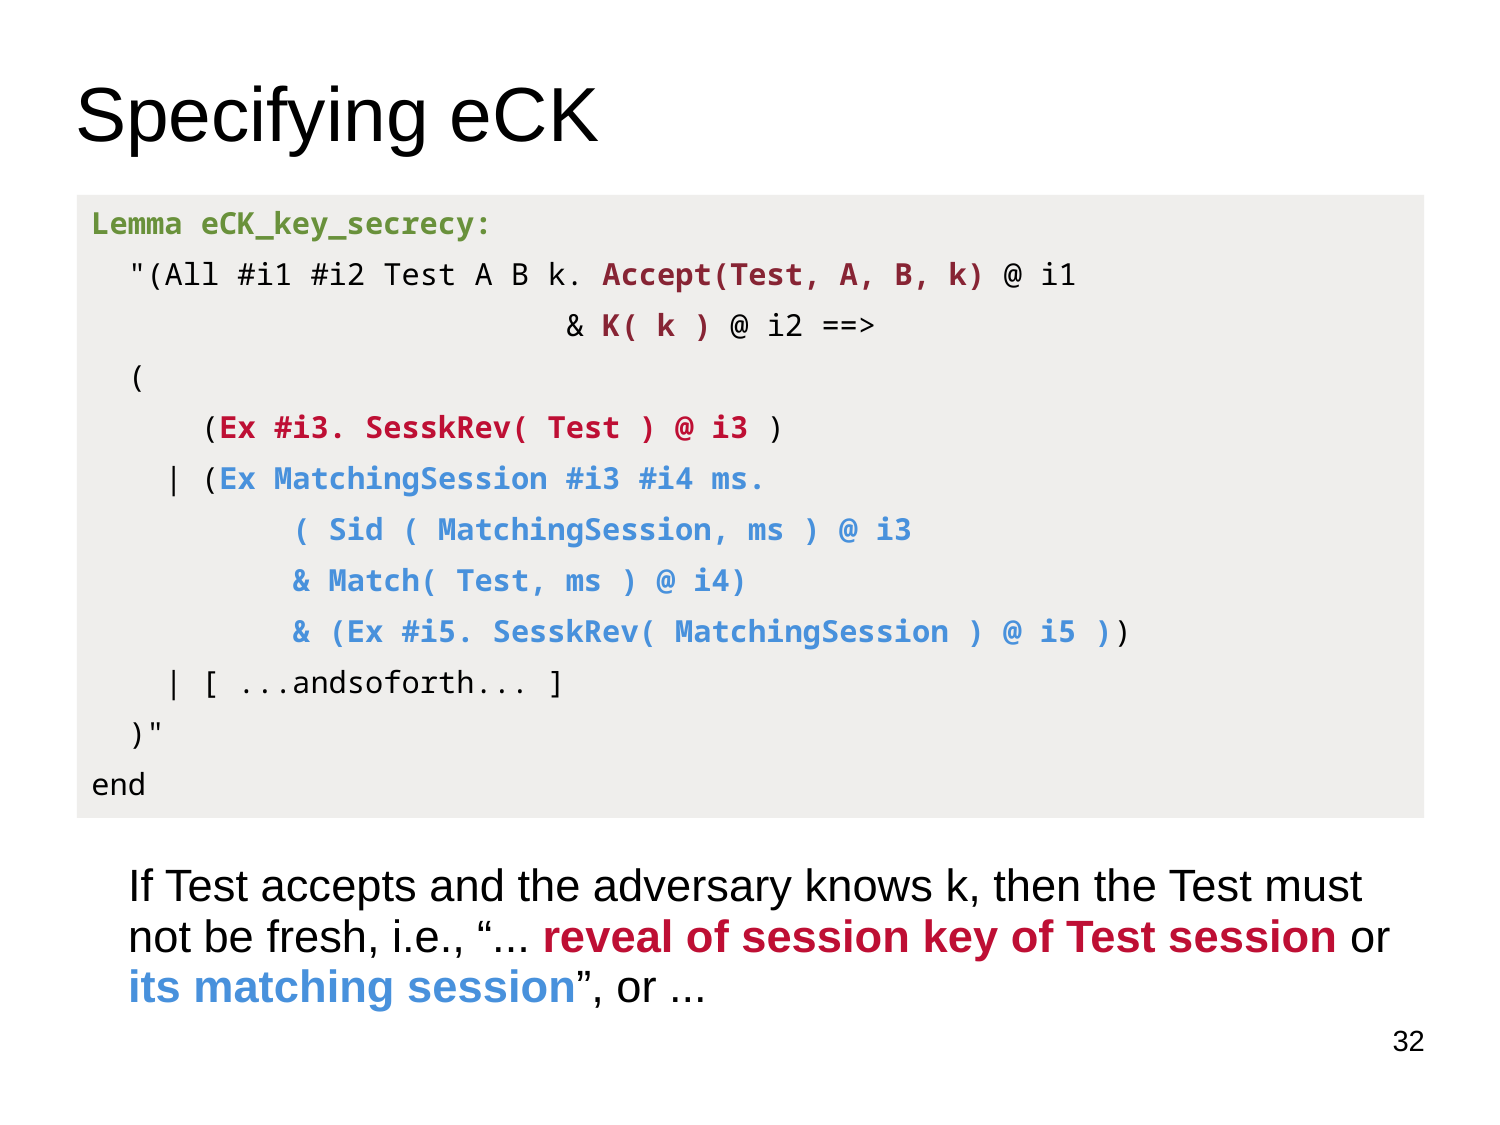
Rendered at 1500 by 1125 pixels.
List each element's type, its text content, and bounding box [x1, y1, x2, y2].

title Specifying eCK [75, 44, 1425, 185]
list If Test accepts and the adversary knows k, then the Test must not be fresh, i.e., “... reveal of session key of Test session or its matching session”, or ... [75, 860, 1425, 1014]
text_box Lemma eCK_key_secrecy: "(All #i1 #i2 Test A B k. Accept(Test, A, B, k) @ i1 & K( k ) @ i2 ==> ( (Ex #i3. SesskRev( Test ) @ i3 ) | (Ex MatchingSession #i3 #i4 ms. ( Sid ( MatchingSession, ms ) @ i3 & Match( Test, ms ) @ i4) & (Ex #i5. SesskRev( MatchingSession ) @ i5 )) | [ ...andsoforth... ] )" end [76, 194, 1425, 818]
